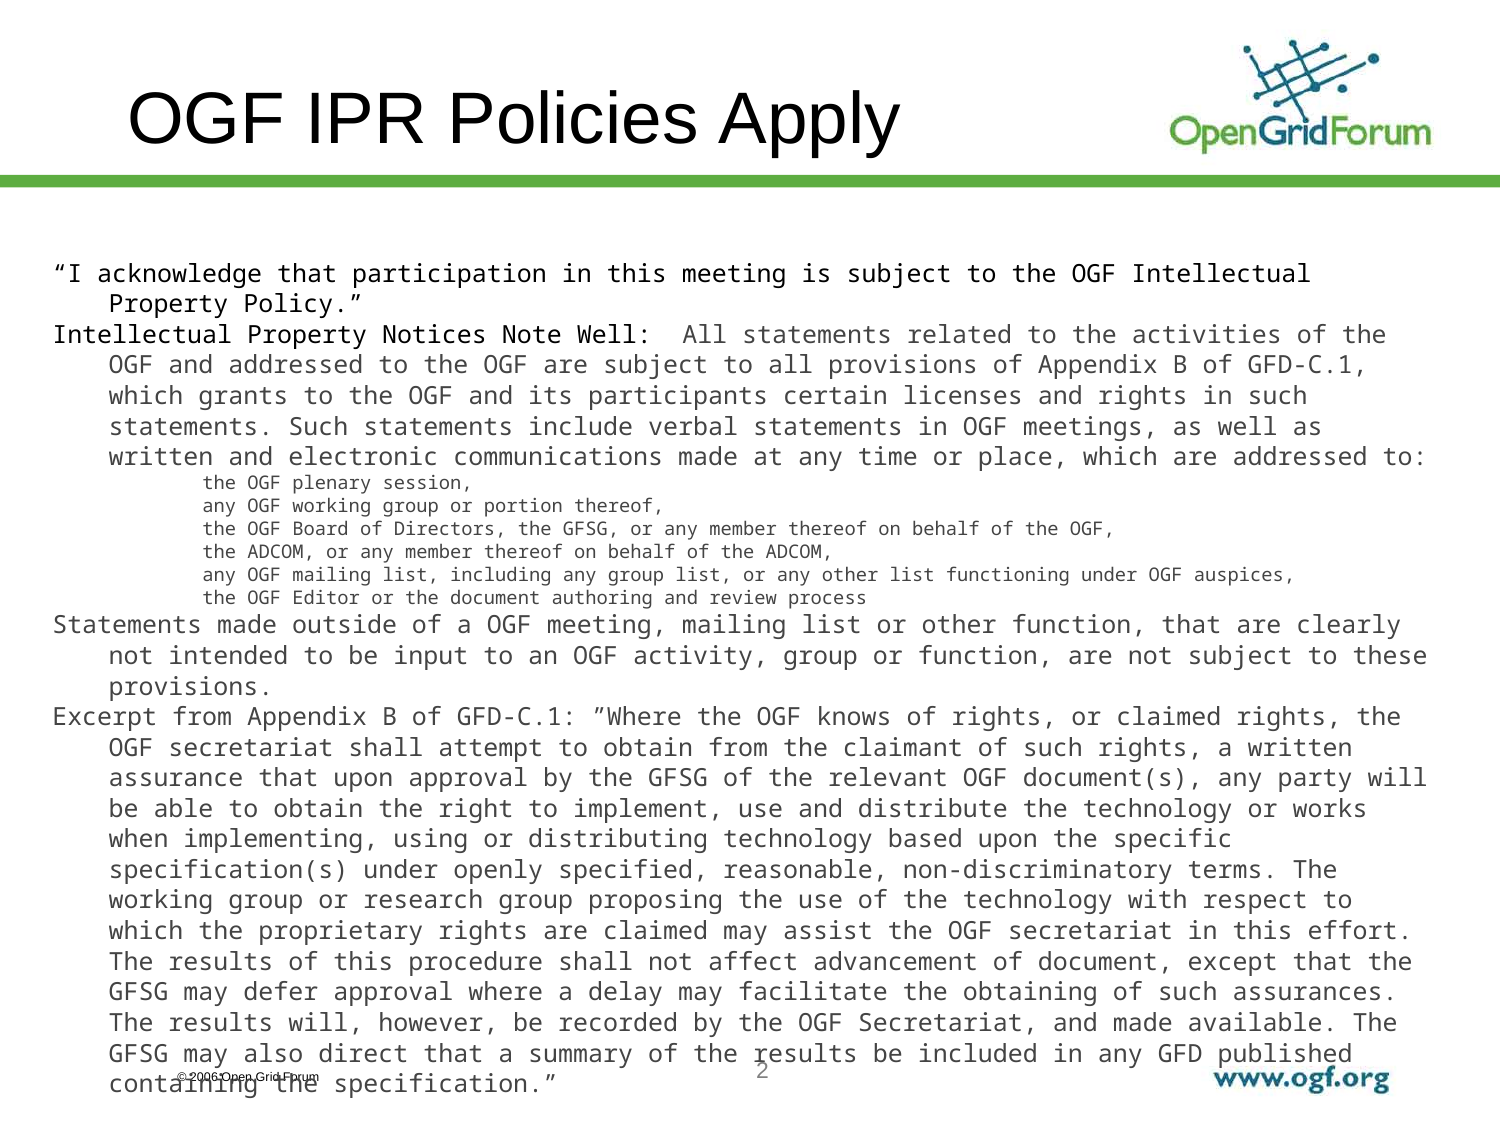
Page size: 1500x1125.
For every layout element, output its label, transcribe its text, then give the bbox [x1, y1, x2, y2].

picture [0, 0, 1500, 174]
picture [0, 188, 1500, 1125]
title OGF IPR Policies Apply [112, 24, 1388, 213]
list “I acknowledge that participation in this meeting is subject to the OGF Intellectual Property Policy.” Intellectual Property Notices Note Well: All statements related to the activities of the OGF and addressed to the OGF are subject to all provisions of Appendix B of GFD-C.1, which grants to the OGF and its participants certain licenses and rights in such statements. Such statements include verbal statements in OGF meetings, as well as written and electronic communications made at any time or place, which are addressed to: the OGF plenary session, any OGF working group or portion thereof, the OGF Board of Directors, the GFSG, or any member thereof on behalf of the OGF, the ADCOM, or any member thereof on behalf of the ADCOM, any OGF mailing list, including any group list, or any other list functioning under OGF auspices, the OGF Editor or the document authoring and review process Statements made outside of a OGF meeting, mailing list or other function, that are clearly not intended to be input to an OGF activity, group or function, are not subject to these provisions. Excerpt from Appendix B of GFD-C.1: ”Where the OGF knows of rights, or claimed rights, the OGF secretariat shall attempt to obtain from the claimant of such rights, a written assurance that upon approval by the GFSG of the relevant OGF document(s), any party will be able to obtain the right to implement, use and distribute the technology or works when implementing, using or distributing technology based upon the specific specification(s) under openly specified, reasonable, non-discriminatory terms. The working group or research group proposing the use of the technology with respect to which the proprietary rights are claimed may assist the OGF secretariat in this effort. The results of this procedure shall not affect advancement of document, except that the GFSG may defer approval where a delay may facilitate the obtaining of such assurances. The results will, however, be recorded by the OGF Secretariat, and made available. The GFSG may also direct that a summary of the results be included in any GFD published containing the specification.” OGF Intellectual Property Policies are adapted from the IETF Intellectual Property Policies that support the Internet Standards Process. [37, 249, 1450, 1002]
